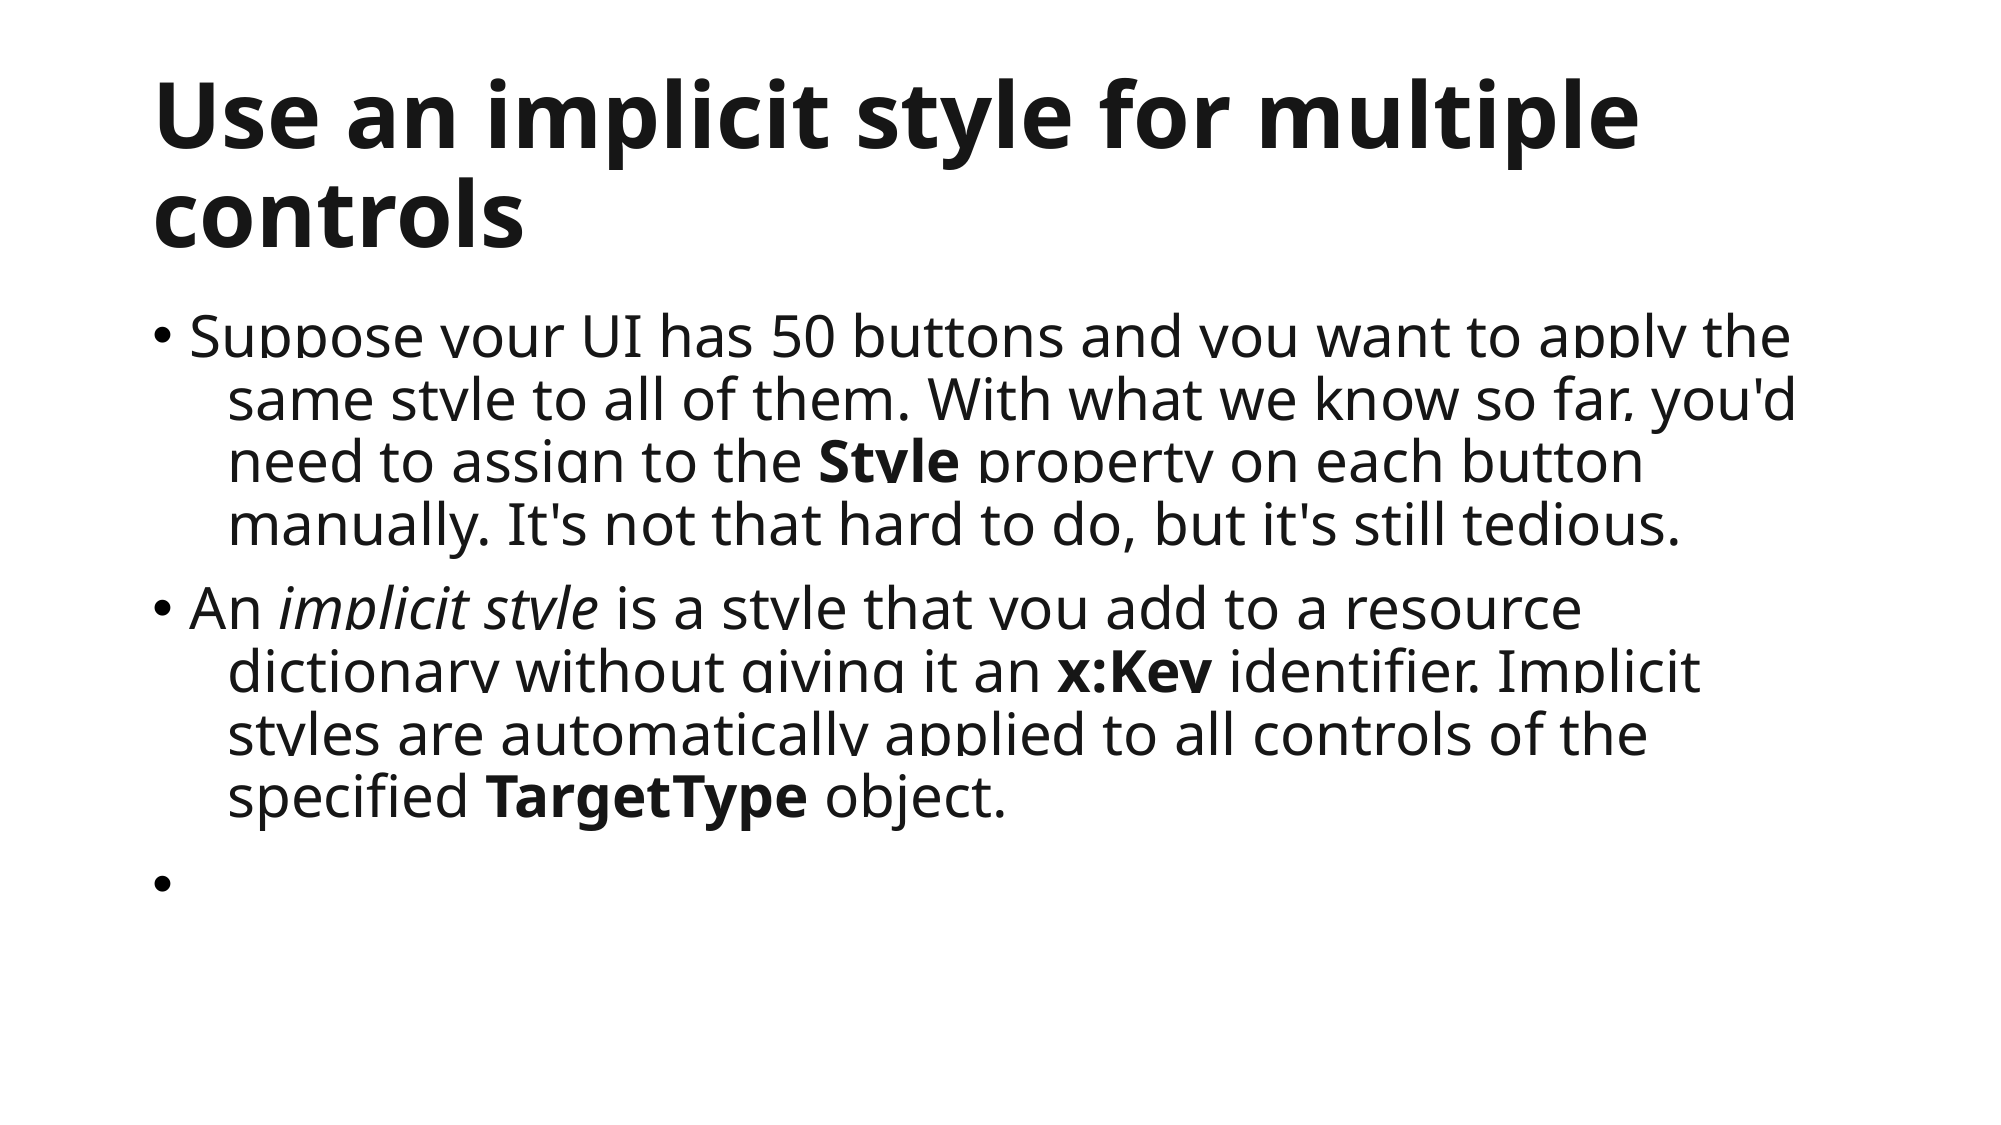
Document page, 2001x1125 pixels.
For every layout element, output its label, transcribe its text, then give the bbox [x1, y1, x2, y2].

title Use an implicit style for multiple controls [137, 59, 1863, 278]
list Suppose your UI has 50 buttons and you want to apply the same style to all of them. With what we know so far, you'd need to assign to the Style property on each button manually. It's not that hard to do, but it's still tedious. An implicit style is a style that you add to a resource dictionary without giving it an x:Key identifier. Implicit styles are automatically applied to all controls of the specified TargetType object. [137, 299, 1863, 1014]
